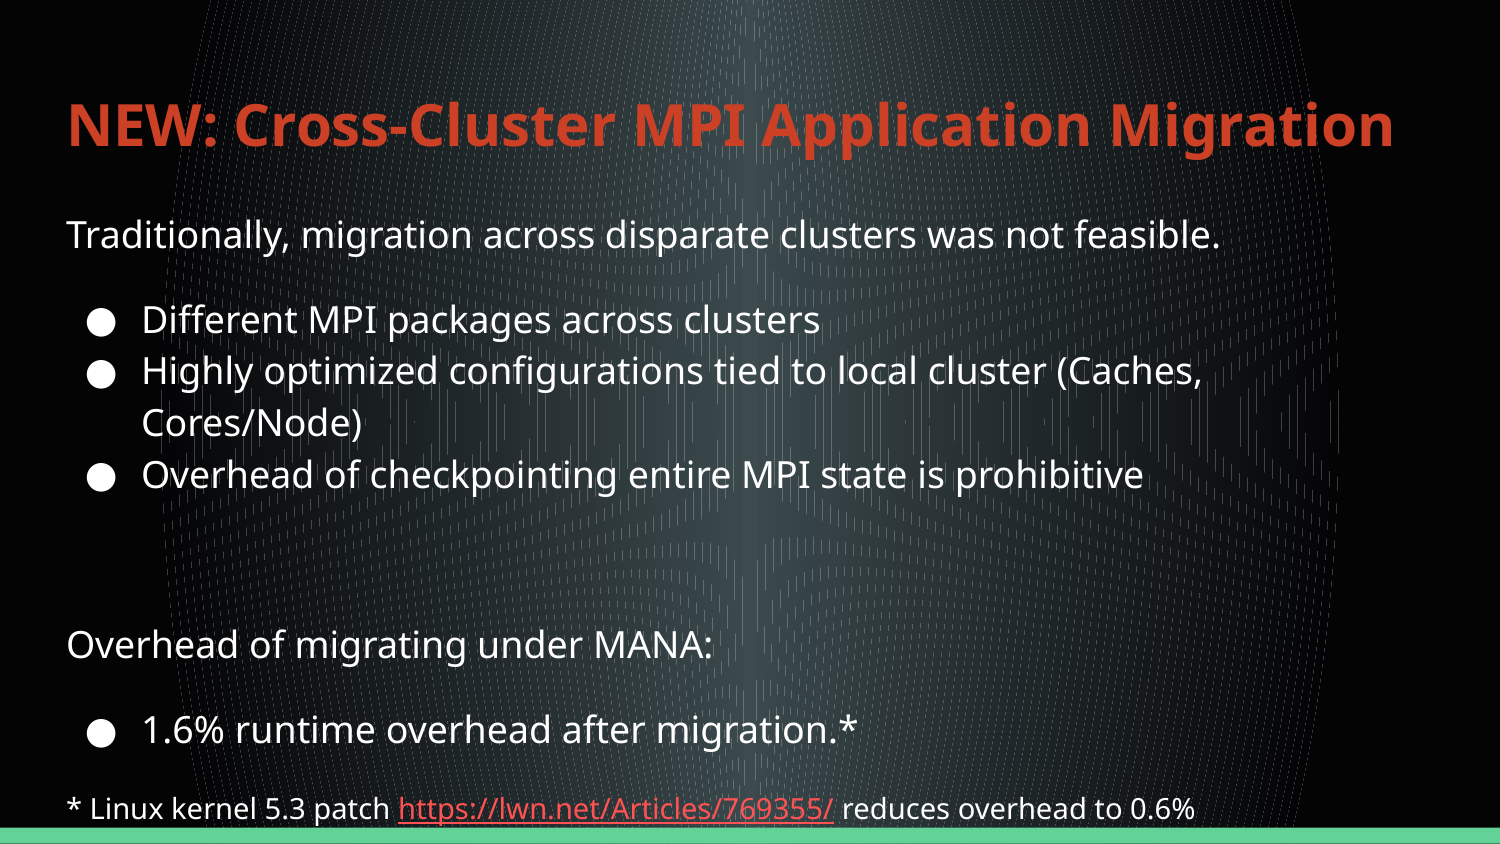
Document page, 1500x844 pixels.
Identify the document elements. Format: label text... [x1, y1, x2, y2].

list Traditionally, migration across disparate clusters was not feasible. Different MPI packages across clusters Highly optimized configurations tied to local cluster (Caches, Cores/Node) Overhead of checkpointing entire MPI state is prohibitive Overhead of migrating under MANA: 1.6% runtime overhead after migration.* * Linux kernel 5.3 patch https://lwn.net/Articles/769355/ reduces overhead to 0.6% [51, 189, 1449, 797]
title NEW: Cross-Cluster MPI Application Migration [51, 72, 1449, 167]
